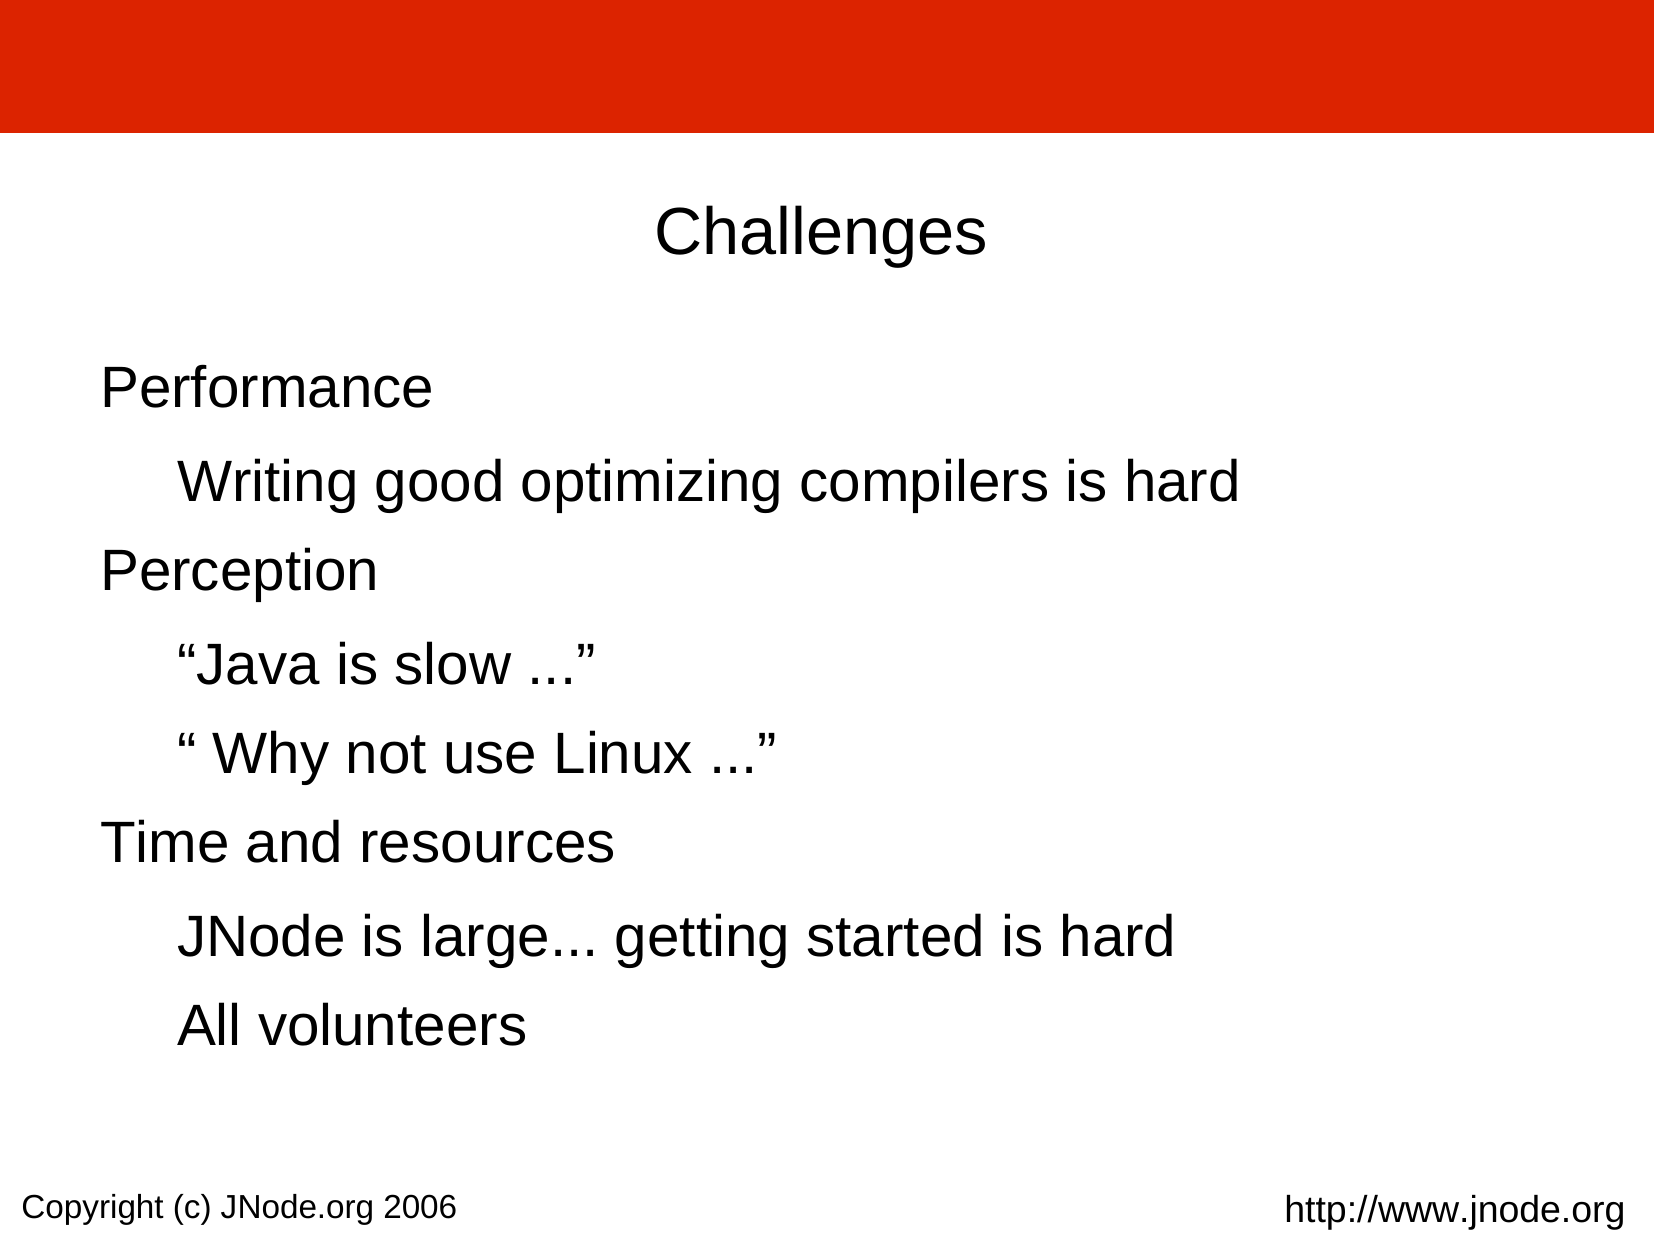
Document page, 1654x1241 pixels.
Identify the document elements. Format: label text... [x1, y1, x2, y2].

list Performance Writing good optimizing compilers is hard Perception “Java is slow ...” “ Why not use Linux ...” Time and resources JNode is large... getting started is hard All volunteers [82, 354, 1571, 1109]
title Challenges [76, 147, 1565, 316]
